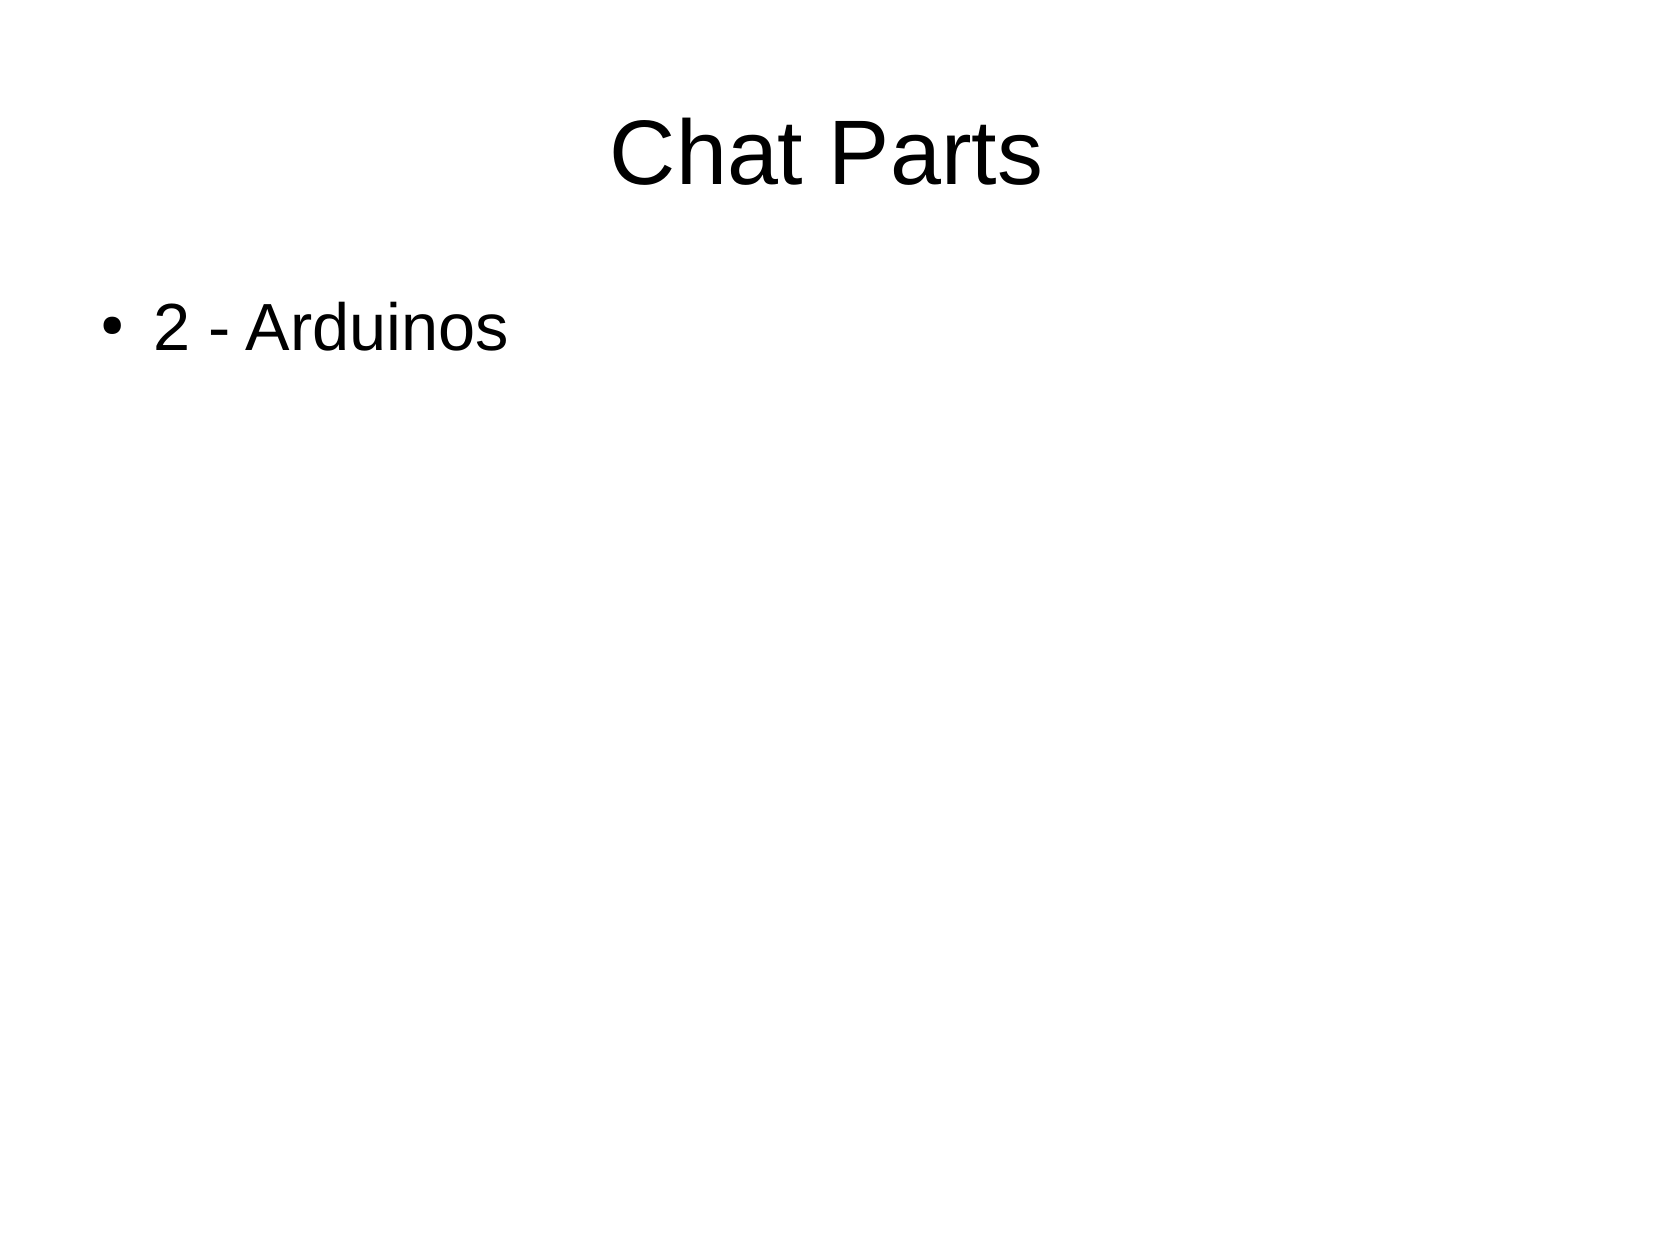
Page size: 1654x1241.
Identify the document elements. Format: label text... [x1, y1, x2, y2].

title Chat Parts [82, 49, 1571, 257]
list 2 - Arduinos [82, 290, 1538, 1010]
